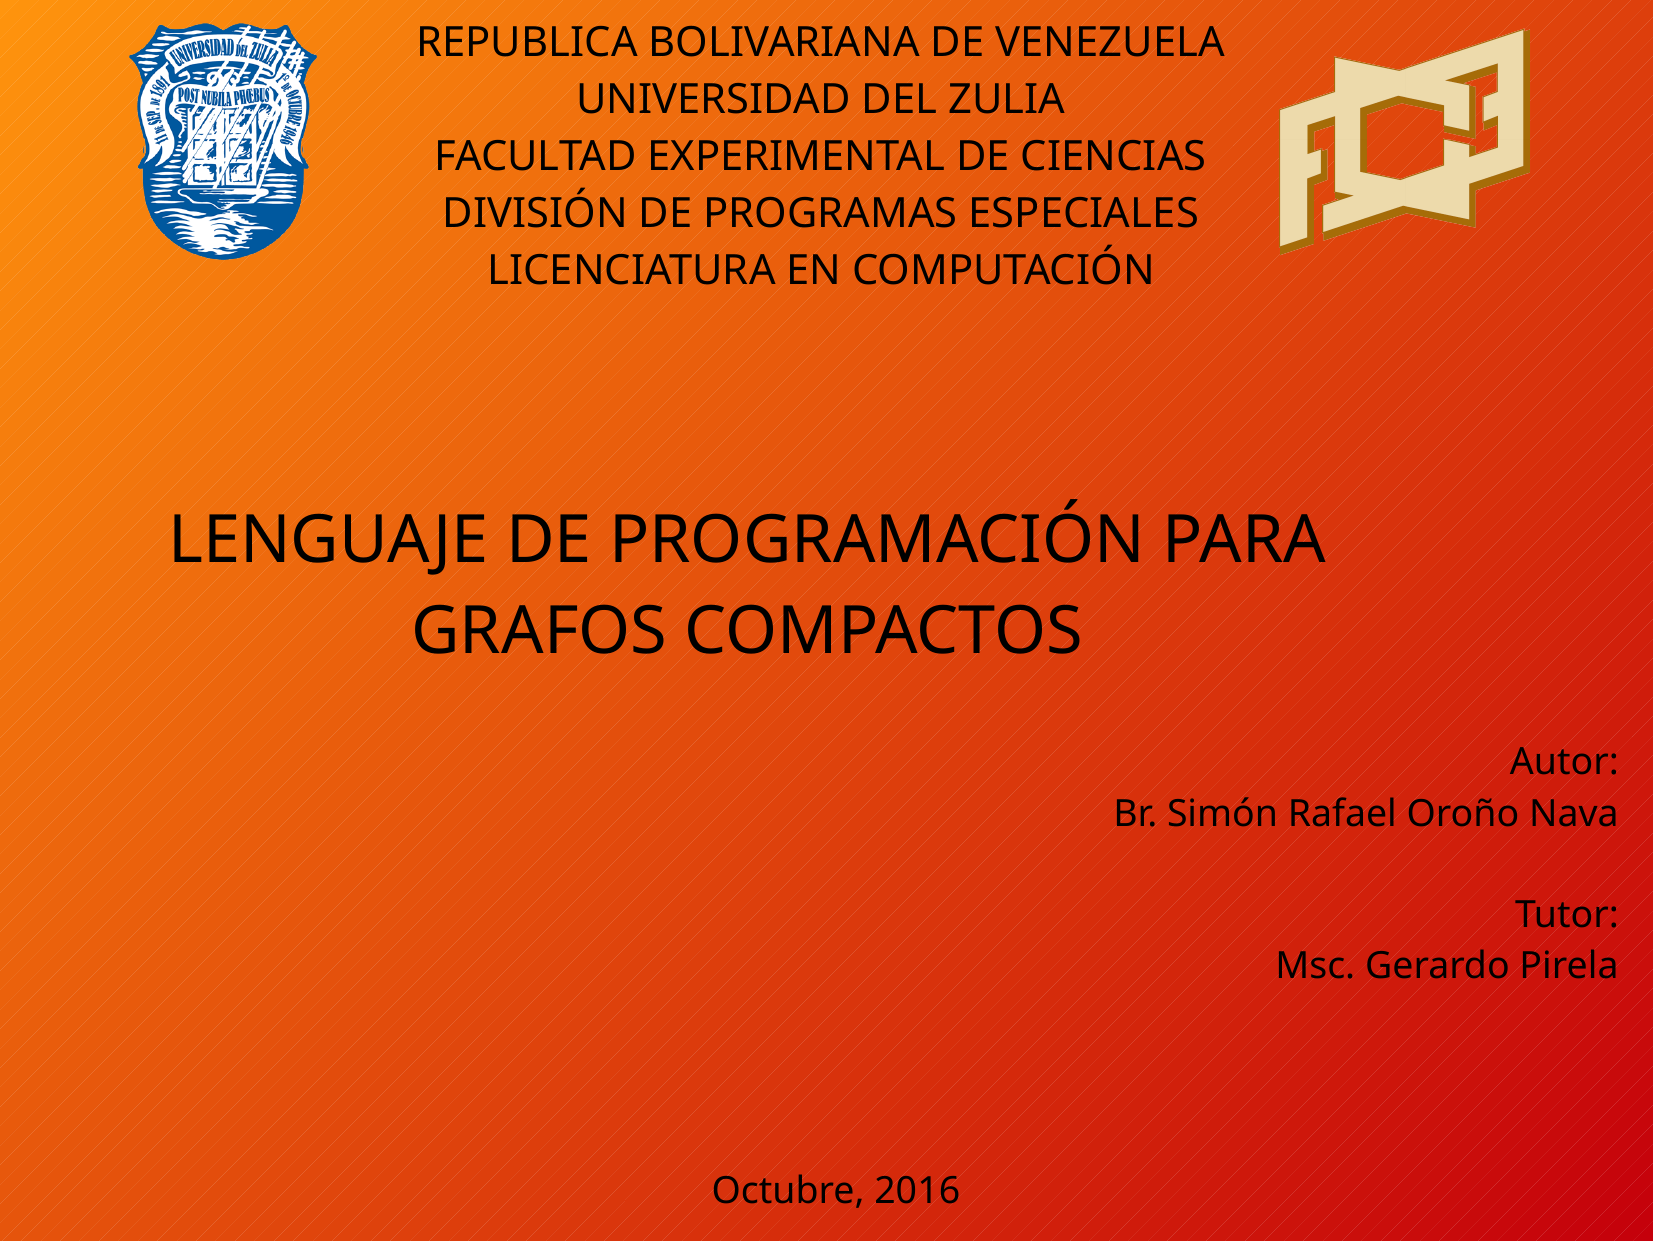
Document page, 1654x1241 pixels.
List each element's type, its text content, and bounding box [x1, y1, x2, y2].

text_box LENGUAJE DE PROGRAMACIÓN PARA GRAFOS COMPACTOS [153, 484, 1501, 660]
picture [1275, 20, 1536, 260]
picture [129, 23, 317, 260]
text_box Octubre, 2016 [696, 1156, 957, 1217]
text_box Autor: Br. Simón Rafael Oroño Nava Tutor: Msc. Gerardo Pirela [1098, 727, 1617, 969]
text_box REPUBLICA BOLIVARIANA DE VENEZUELA UNIVERSIDAD DEL ZULIA FACULTAD EXPERIMENTAL DE CIENCIAS DIVISIÓN DE PROGRAMAS ESPECIALES LICENCIATURA EN COMPUTACIÓN [377, 4, 1264, 272]
